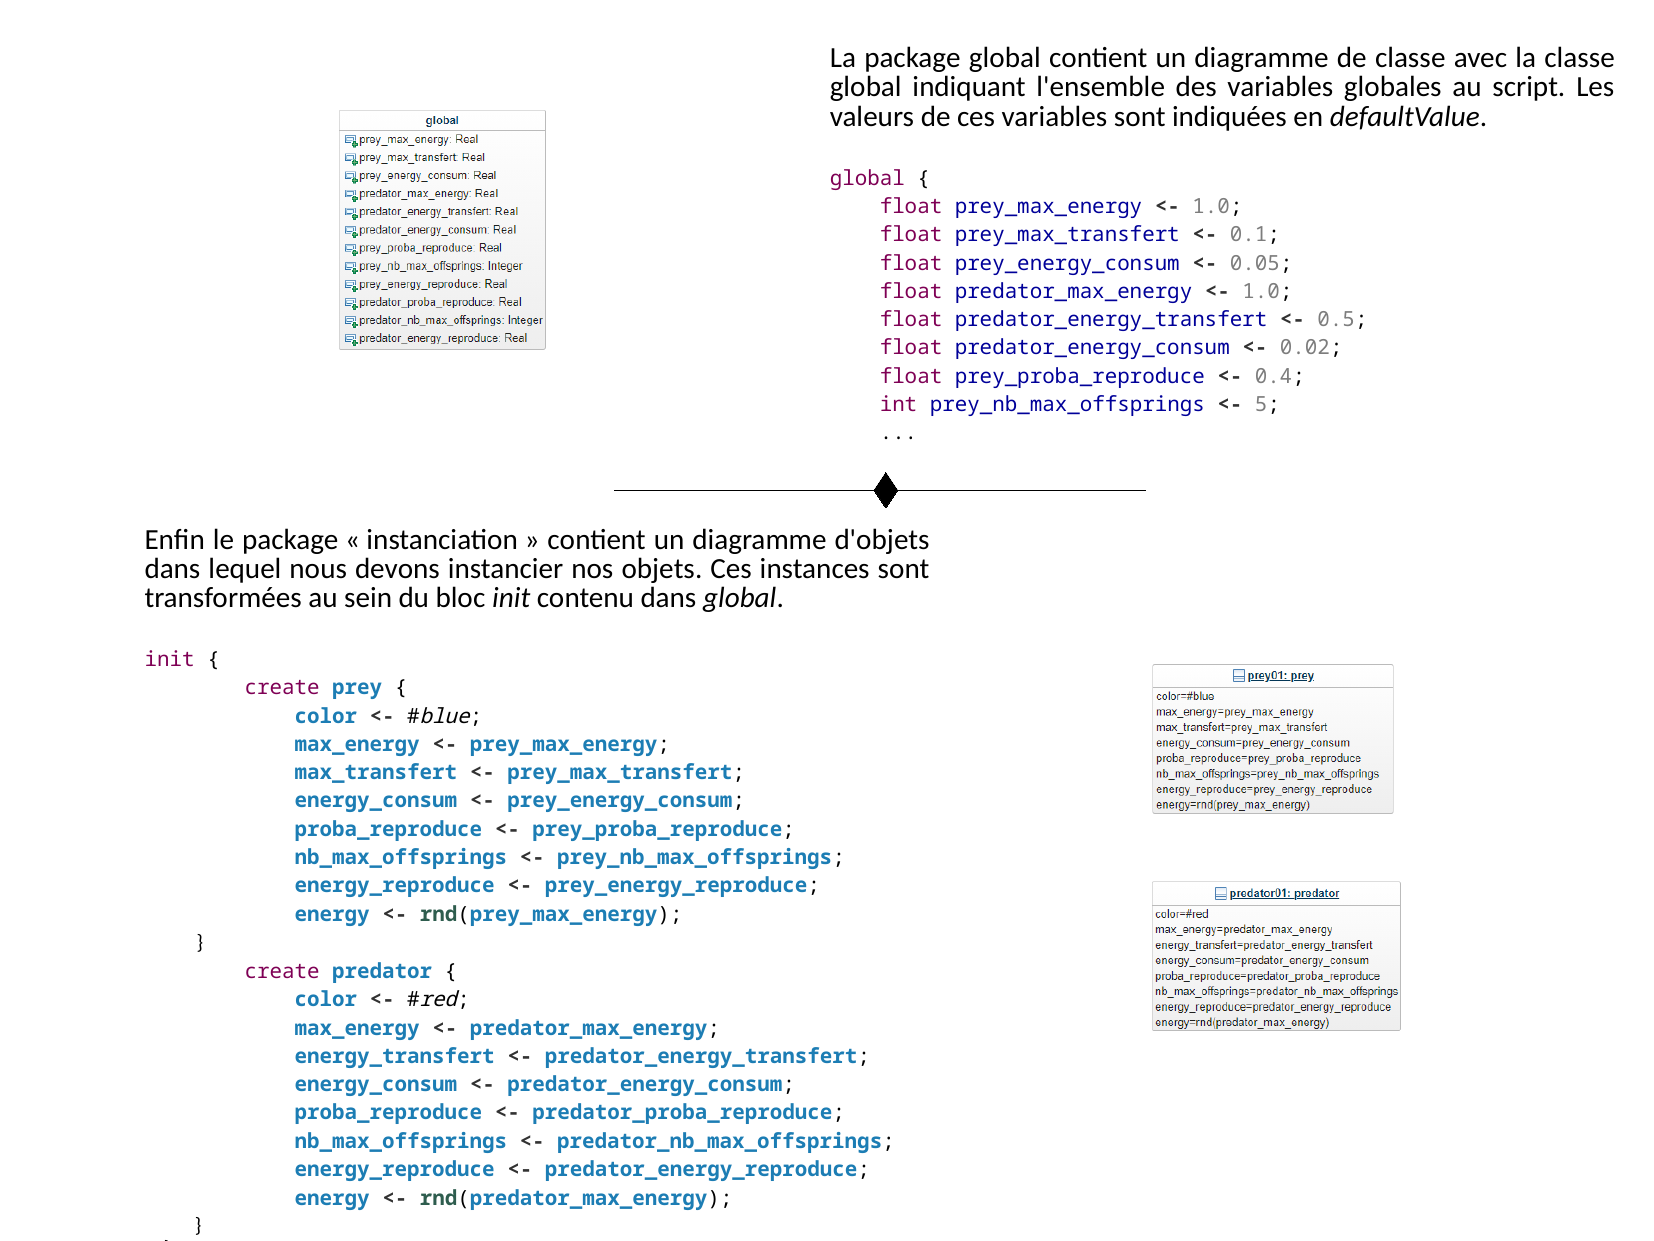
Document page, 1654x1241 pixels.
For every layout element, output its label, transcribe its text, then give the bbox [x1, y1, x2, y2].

text_box Enfin le package « instanciation » contient un diagramme d'objets dans lequel nous devons instancier nos objets. Ces instances sont transformées au sein du bloc init contenu dans global. init { create prey { color <- #blue; max_energy <- prey_max_energy; max_transfert <- prey_max_transfert; energy_consum <- prey_energy_consum; proba_reproduce <- prey_proba_reproduce; nb_max_offsprings <- prey_nb_max_offsprings; energy_reproduce <- prey_energy_reproduce; energy <- rnd(prey_max_energy); } create predator { color <- #red; max_energy <- predator_max_energy; energy_transfert <- predator_energy_transfert; energy_consum <- predator_energy_consum; proba_reproduce <- predator_proba_reproduce; nb_max_offsprings <- predator_nb_max_offsprings; energy_reproduce <- predator_energy_reproduce; energy <- rnd(predator_max_energy); } } [129, 519, 945, 1233]
text_box [874, 472, 898, 508]
text_box La package global contient un diagramme de classe avec la classe global indiquant l'ensemble des variables globales au script. Les valeurs de ces variables sont indiquées en defaultValue. global { float prey_max_energy <- 1.0; float prey_max_transfert <- 0.1; float prey_energy_consum <- 0.05; float predator_max_energy <- 1.0; float predator_energy_transfert <- 0.5; float predator_energy_consum <- 0.02; float prey_proba_reproduce <- 0.4; int prey_nb_max_offsprings <- 5; ... [814, 38, 1630, 437]
picture [1122, 588, 1453, 1099]
picture [272, 53, 603, 378]
